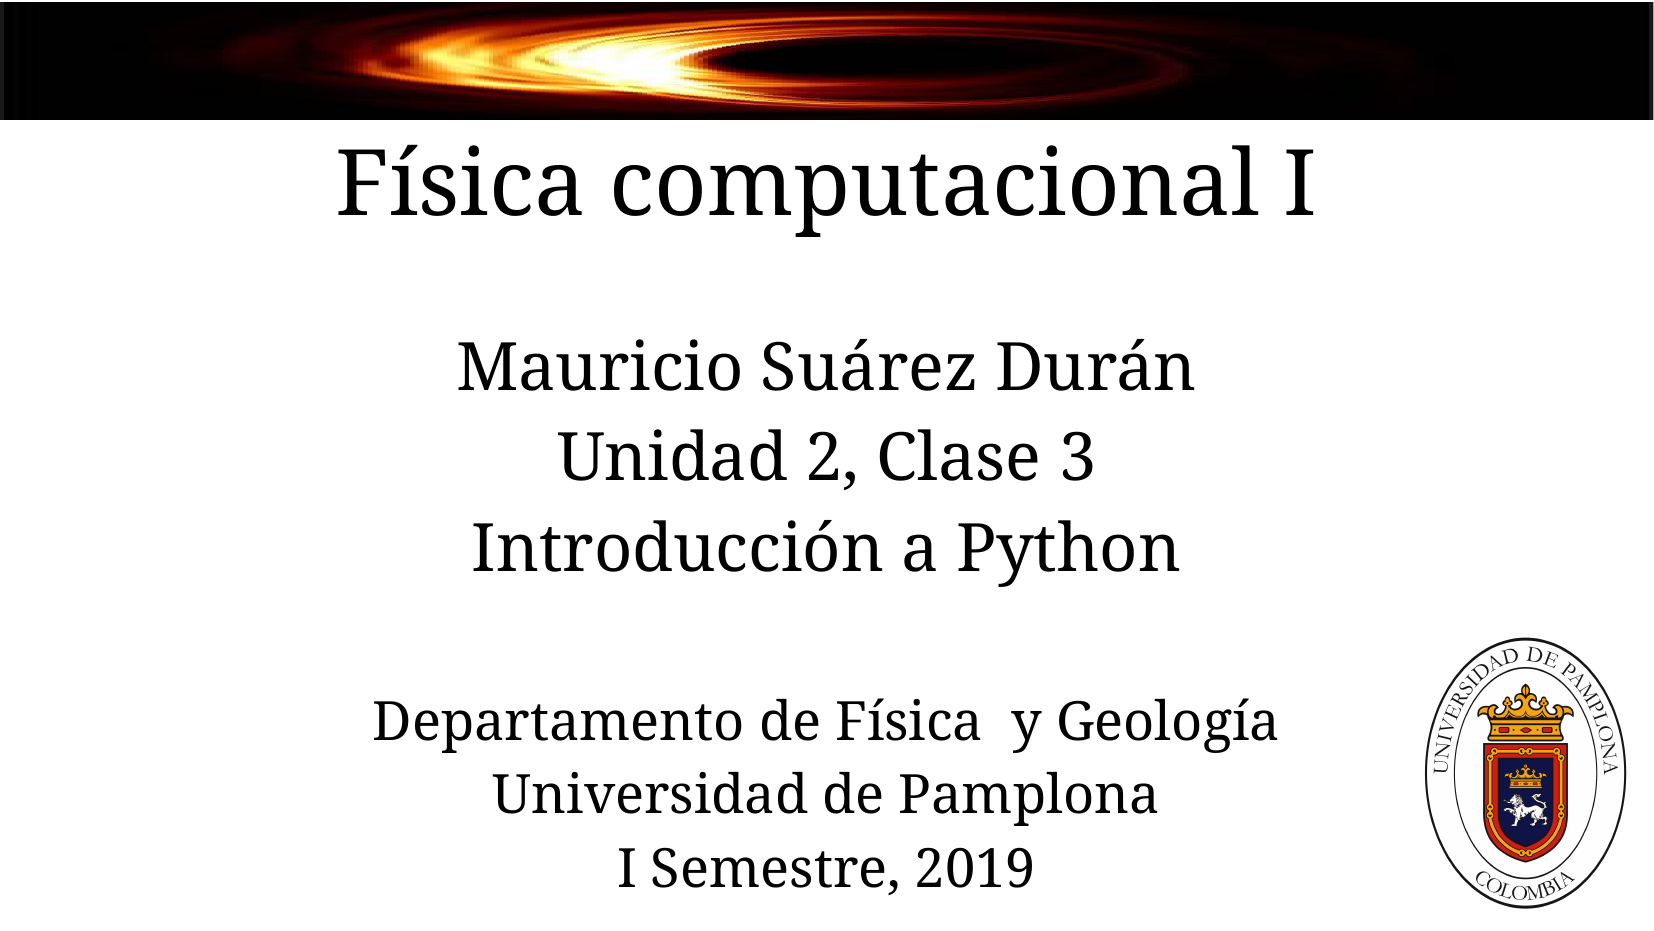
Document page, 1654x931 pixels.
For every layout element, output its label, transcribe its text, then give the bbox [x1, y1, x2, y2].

picture [1415, 629, 1636, 918]
title Física computacional I [82, 121, 1571, 258]
subtitle Mauricio Suárez Durán Unidad 2, Clase 3 Introducción a Python Departamento de Física y Geología Universidad de Pamplona I Semestre, 2019 [82, 341, 1571, 882]
picture [0, 2, 1654, 121]
